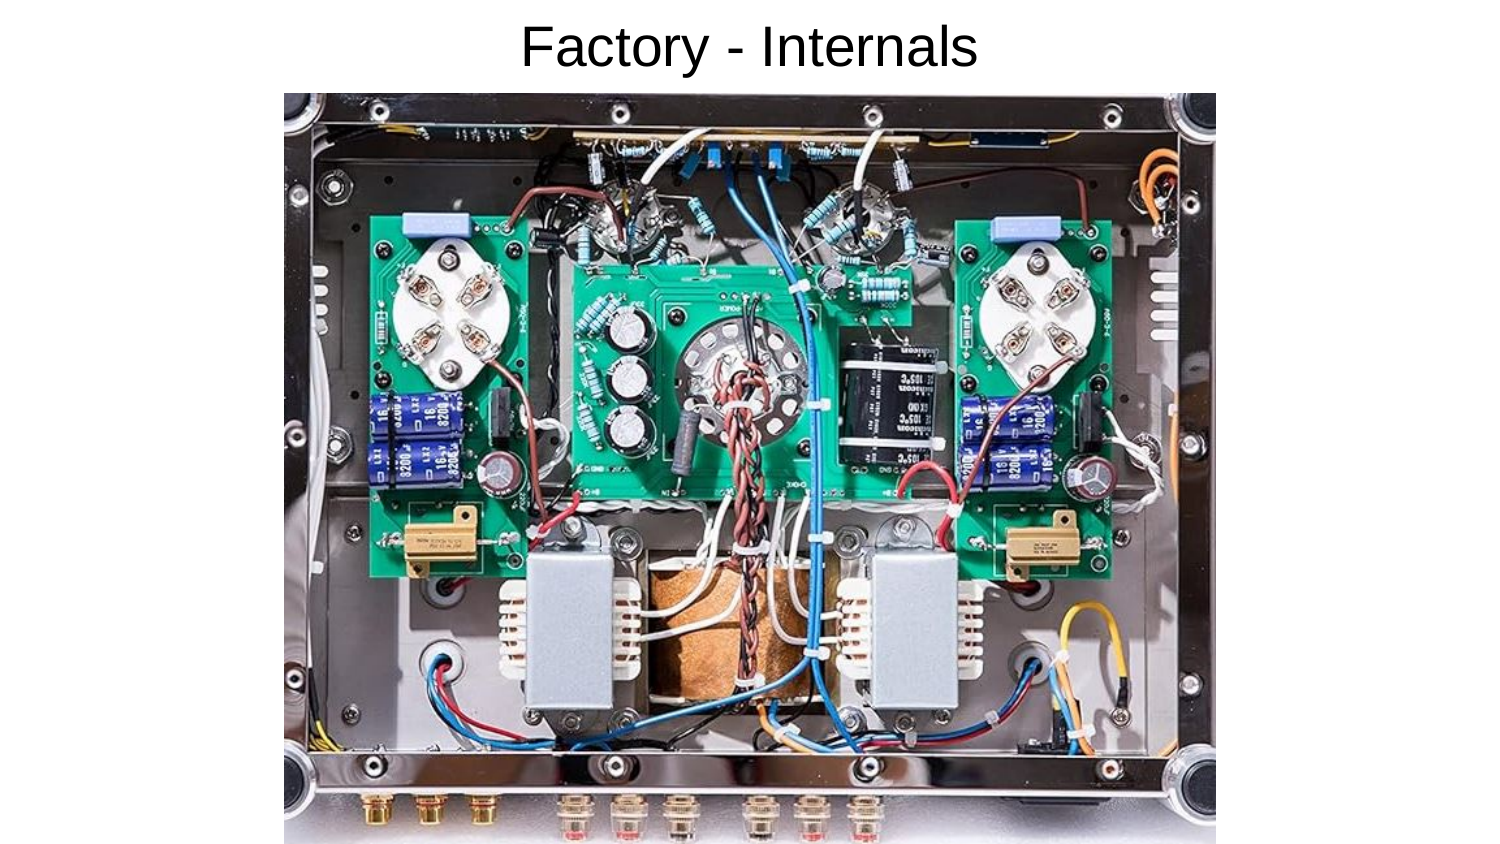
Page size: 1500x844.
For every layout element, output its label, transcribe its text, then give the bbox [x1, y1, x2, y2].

picture [284, 93, 1216, 844]
title Factory - Internals [51, 0, 1449, 94]
